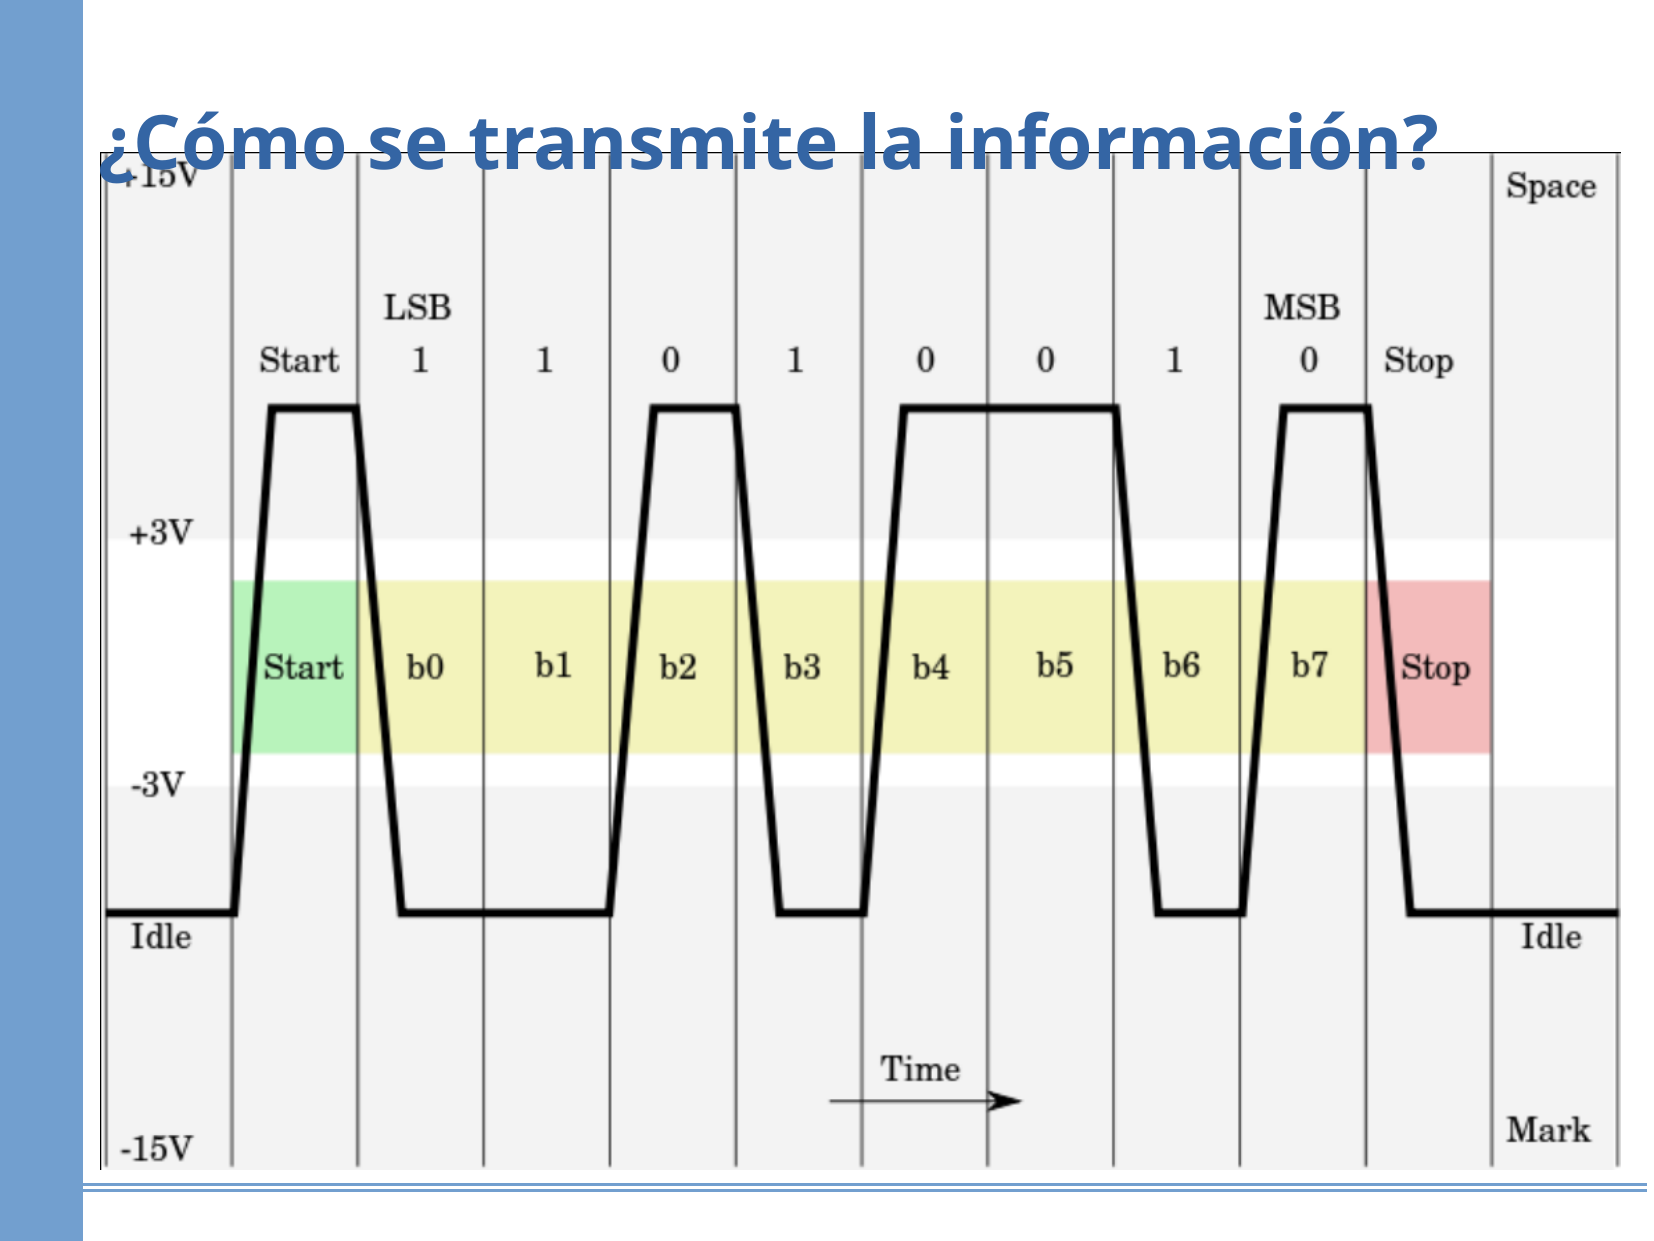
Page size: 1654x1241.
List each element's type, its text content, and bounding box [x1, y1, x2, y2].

picture [100, 152, 113, 166]
picture [548, 152, 562, 162]
picture [1322, 152, 1338, 161]
text_box ¿Cómo se transmite la información? [83, 30, 1641, 133]
picture [1061, 152, 1077, 161]
picture [895, 152, 909, 162]
picture [1215, 152, 1229, 162]
picture [316, 152, 332, 161]
picture [196, 152, 212, 161]
picture [100, 152, 1621, 1171]
